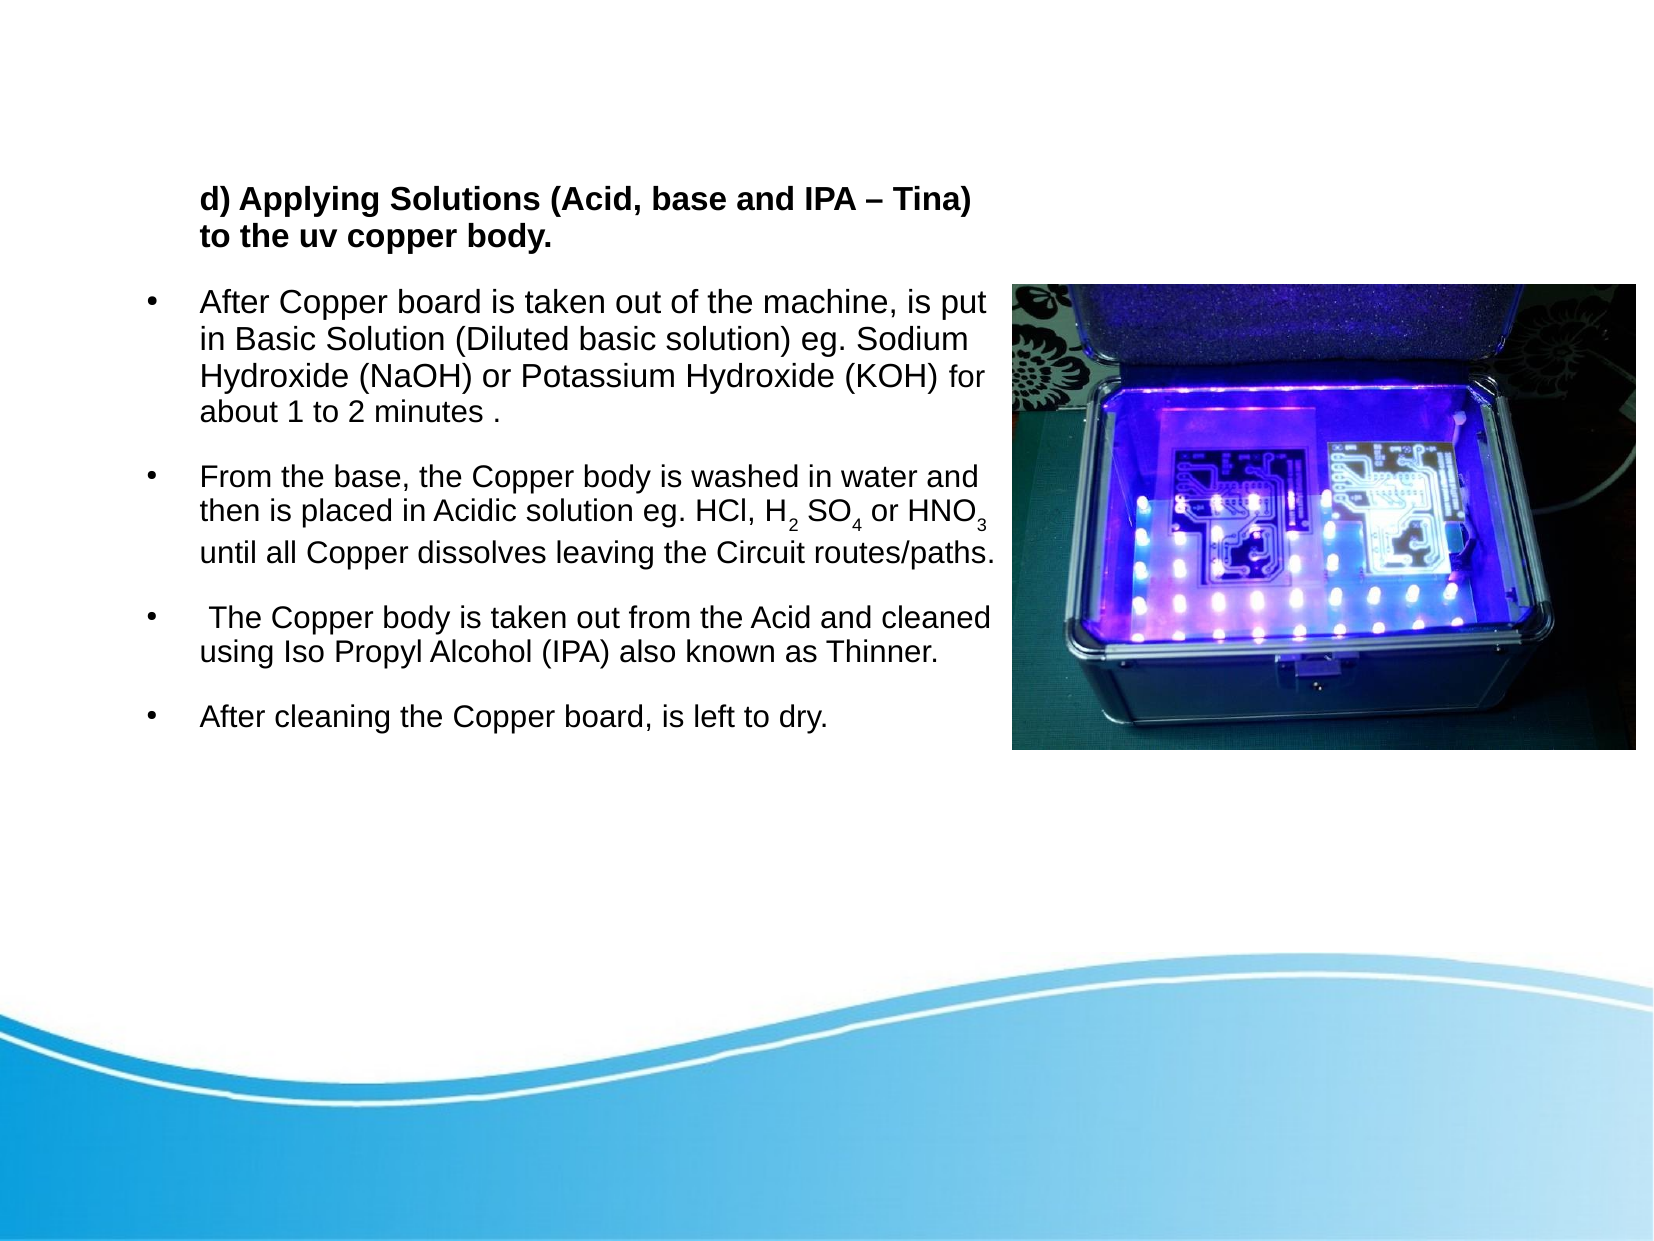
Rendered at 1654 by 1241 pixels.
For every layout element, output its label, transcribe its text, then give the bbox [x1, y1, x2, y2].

picture [0, 952, 1654, 1241]
list d) Applying Solutions (Acid, base and IPA – Tina) to the uv copper body. After Copper board is taken out of the machine, is put in Basic Solution (Diluted basic solution) eg. Sodium Hydroxide (NaOH) or Potassium Hydroxide (KOH) for about 1 to 2 minutes . From the base, the Copper body is washed in water and then is placed in Acidic solution eg. HCl, H2 SO4 or HNO3 until all Copper dissolves leaving the Circuit routes/paths. The Copper body is taken out from the Acid and cleaned using Iso Propyl Alcohol (IPA) also known as Thinner. After cleaning the Copper board, is left to dry. [128, 180, 1006, 826]
picture [1241, 744, 1269, 751]
picture [1300, 747, 1310, 751]
picture [1012, 284, 1636, 751]
